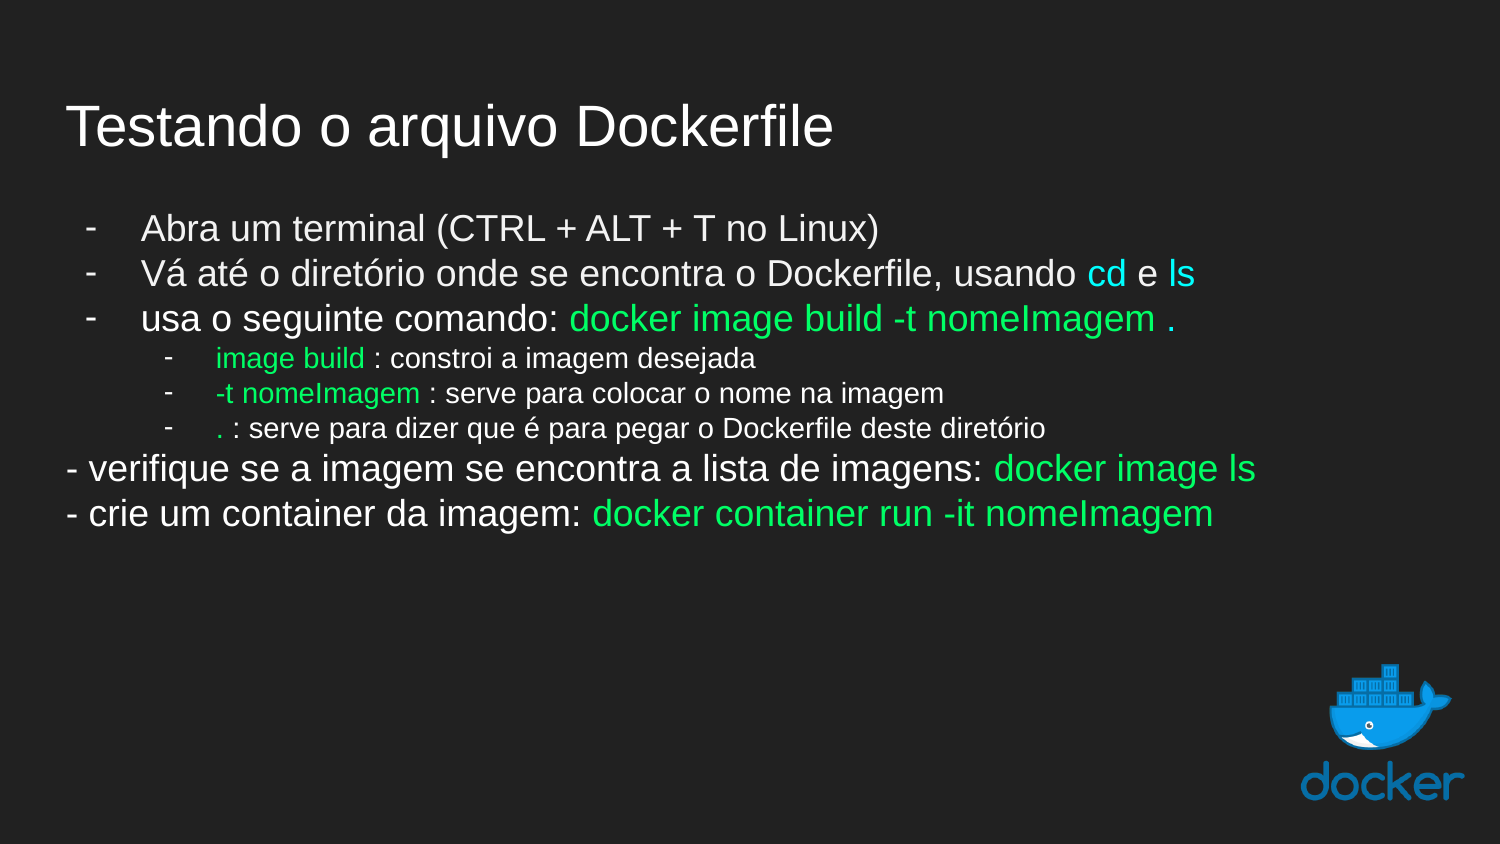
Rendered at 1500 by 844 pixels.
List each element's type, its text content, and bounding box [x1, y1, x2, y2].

text_box Testando o arquivo Dockerfile [51, 72, 1449, 167]
picture [1286, 649, 1479, 815]
text_box Abra um terminal (CTRL + ALT + T no Linux) Vá até o diretório onde se encontra o Dockerfile, usando cd e ls usa o seguinte comando: docker image build -t nomeImagem . image build : constroi a imagem desejada -t nomeImagem : serve para colocar o nome na imagem . : serve para dizer que é para pegar o Dockerfile deste diretório - verifique se a imagem se encontra a lista de imagens: docker image ls - crie um container da imagem: docker container run -it nomeImagem [51, 189, 1449, 750]
